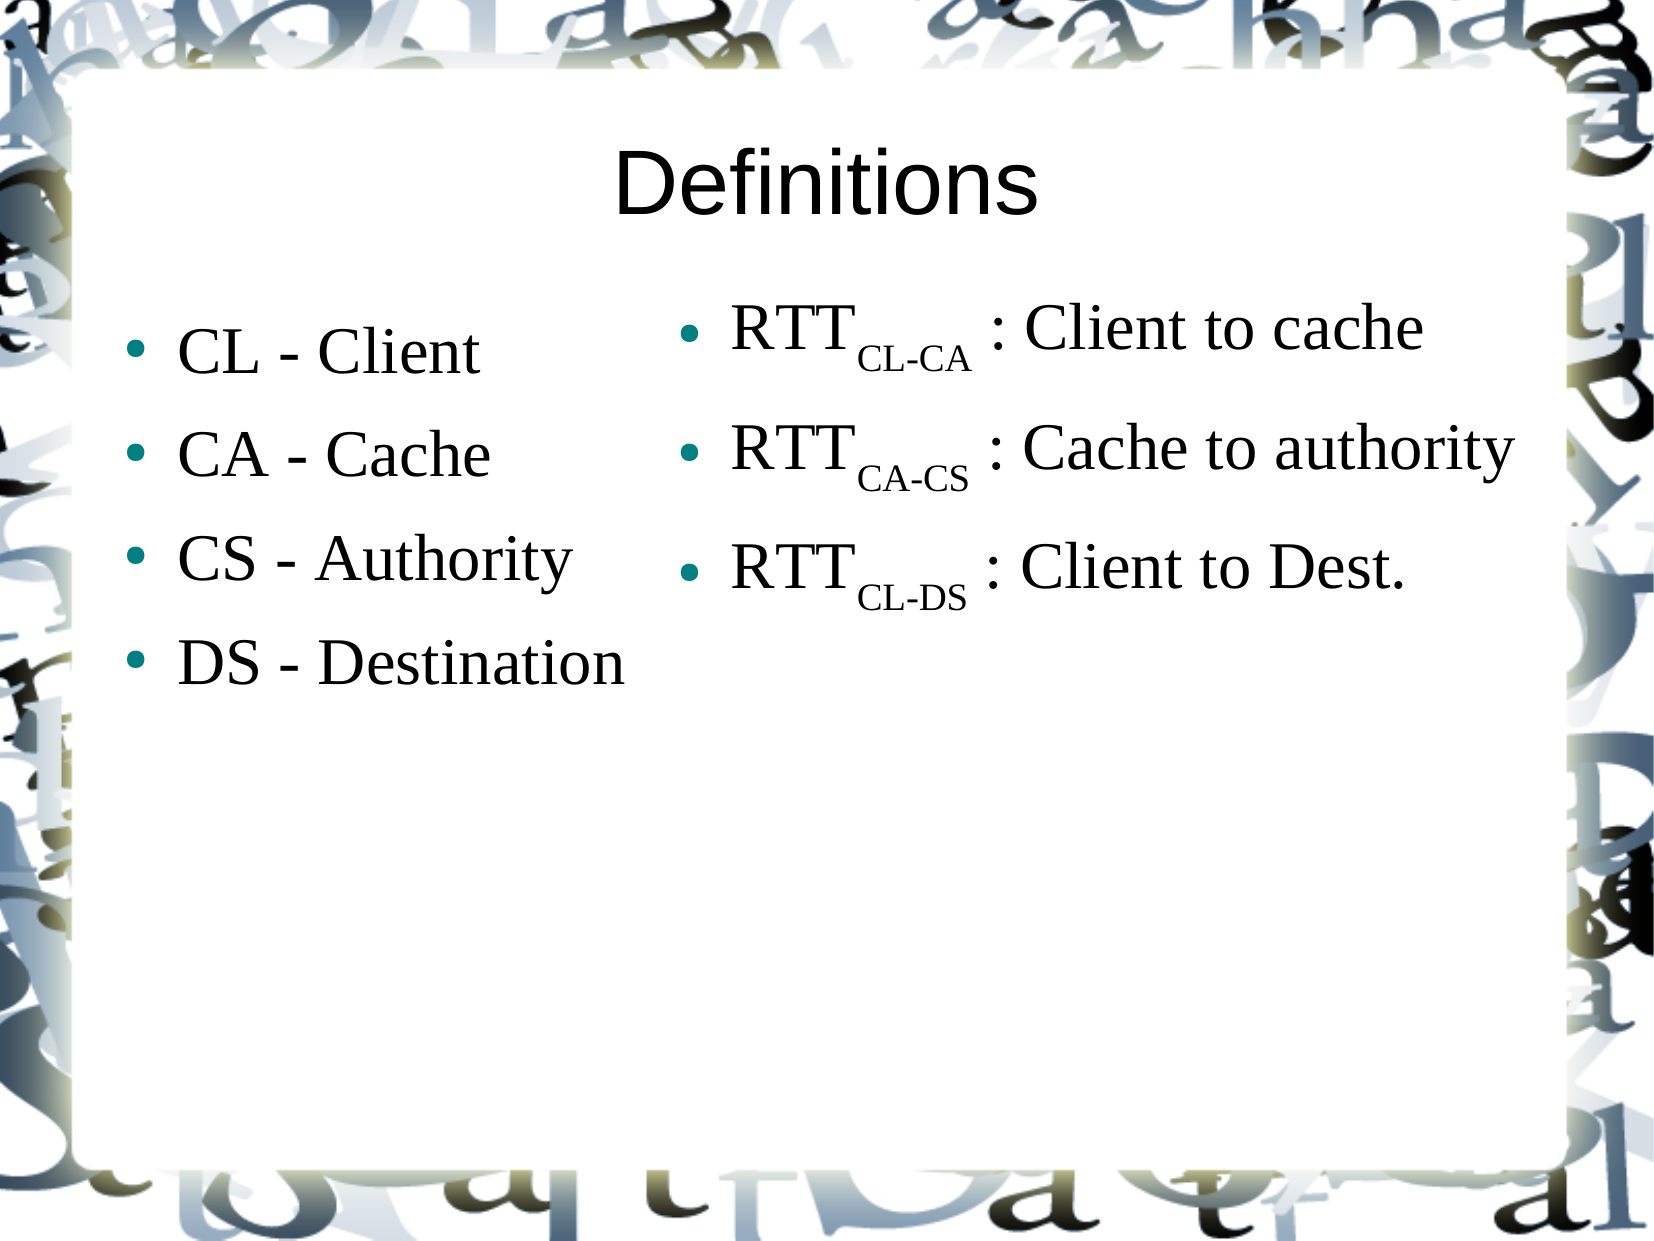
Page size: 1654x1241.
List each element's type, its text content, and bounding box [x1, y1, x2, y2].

list CL - Client CA - Cache CS - Authority DS - Destination [106, 313, 801, 1034]
title Definitions [82, 78, 1571, 287]
list RTTCL-CA : Client to cache RTTCA-CS : Cache to authority RTTCL-DS : Client to Dest. [660, 290, 1572, 1010]
picture [0, 0, 1654, 1241]
